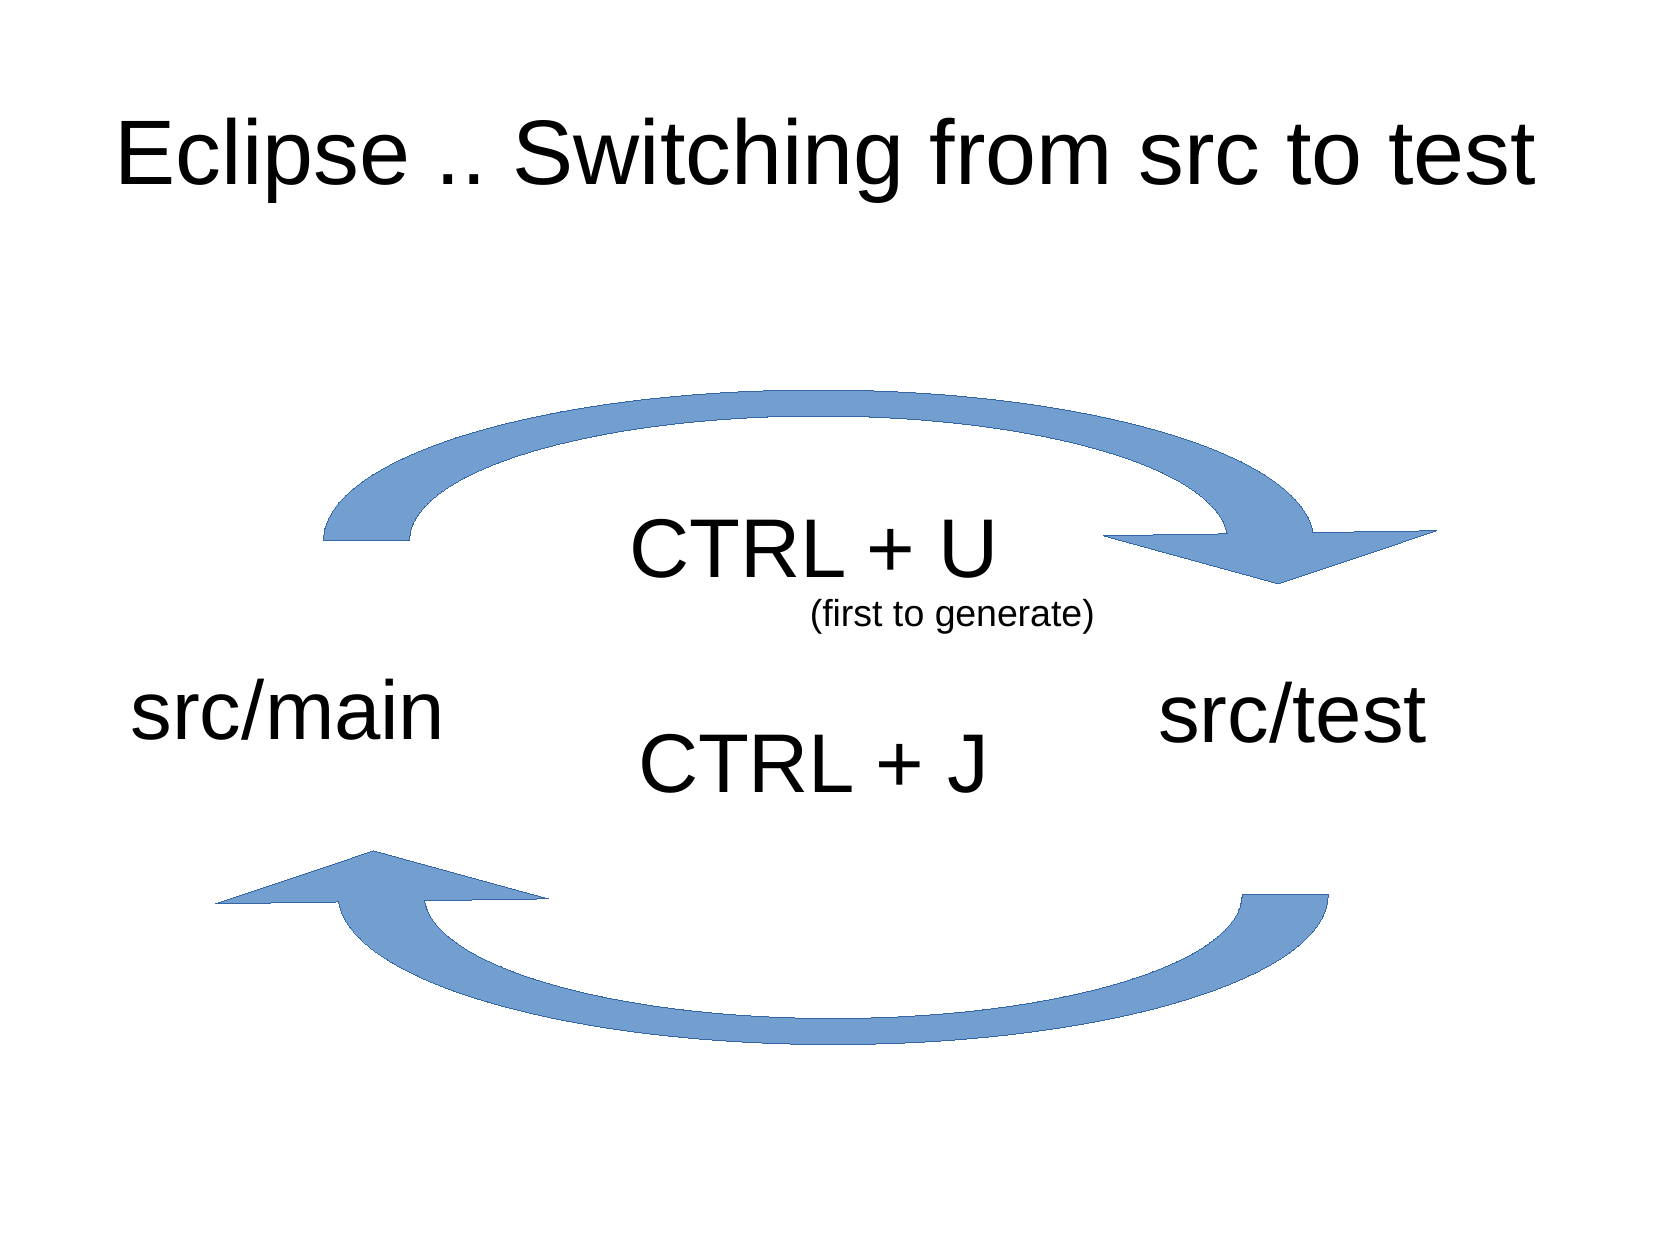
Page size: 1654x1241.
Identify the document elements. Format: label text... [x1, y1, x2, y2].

text_box [215, 850, 1329, 1045]
text_box (first to generate) [795, 585, 1110, 642]
text_box CTRL + J [623, 710, 1134, 819]
text_box CTRL + U [615, 495, 1126, 603]
text_box src/main [115, 657, 528, 766]
text_box src/test [1143, 660, 1654, 768]
title Eclipse .. Switching from src to test [82, 49, 1571, 257]
text_box [323, 390, 1437, 584]
